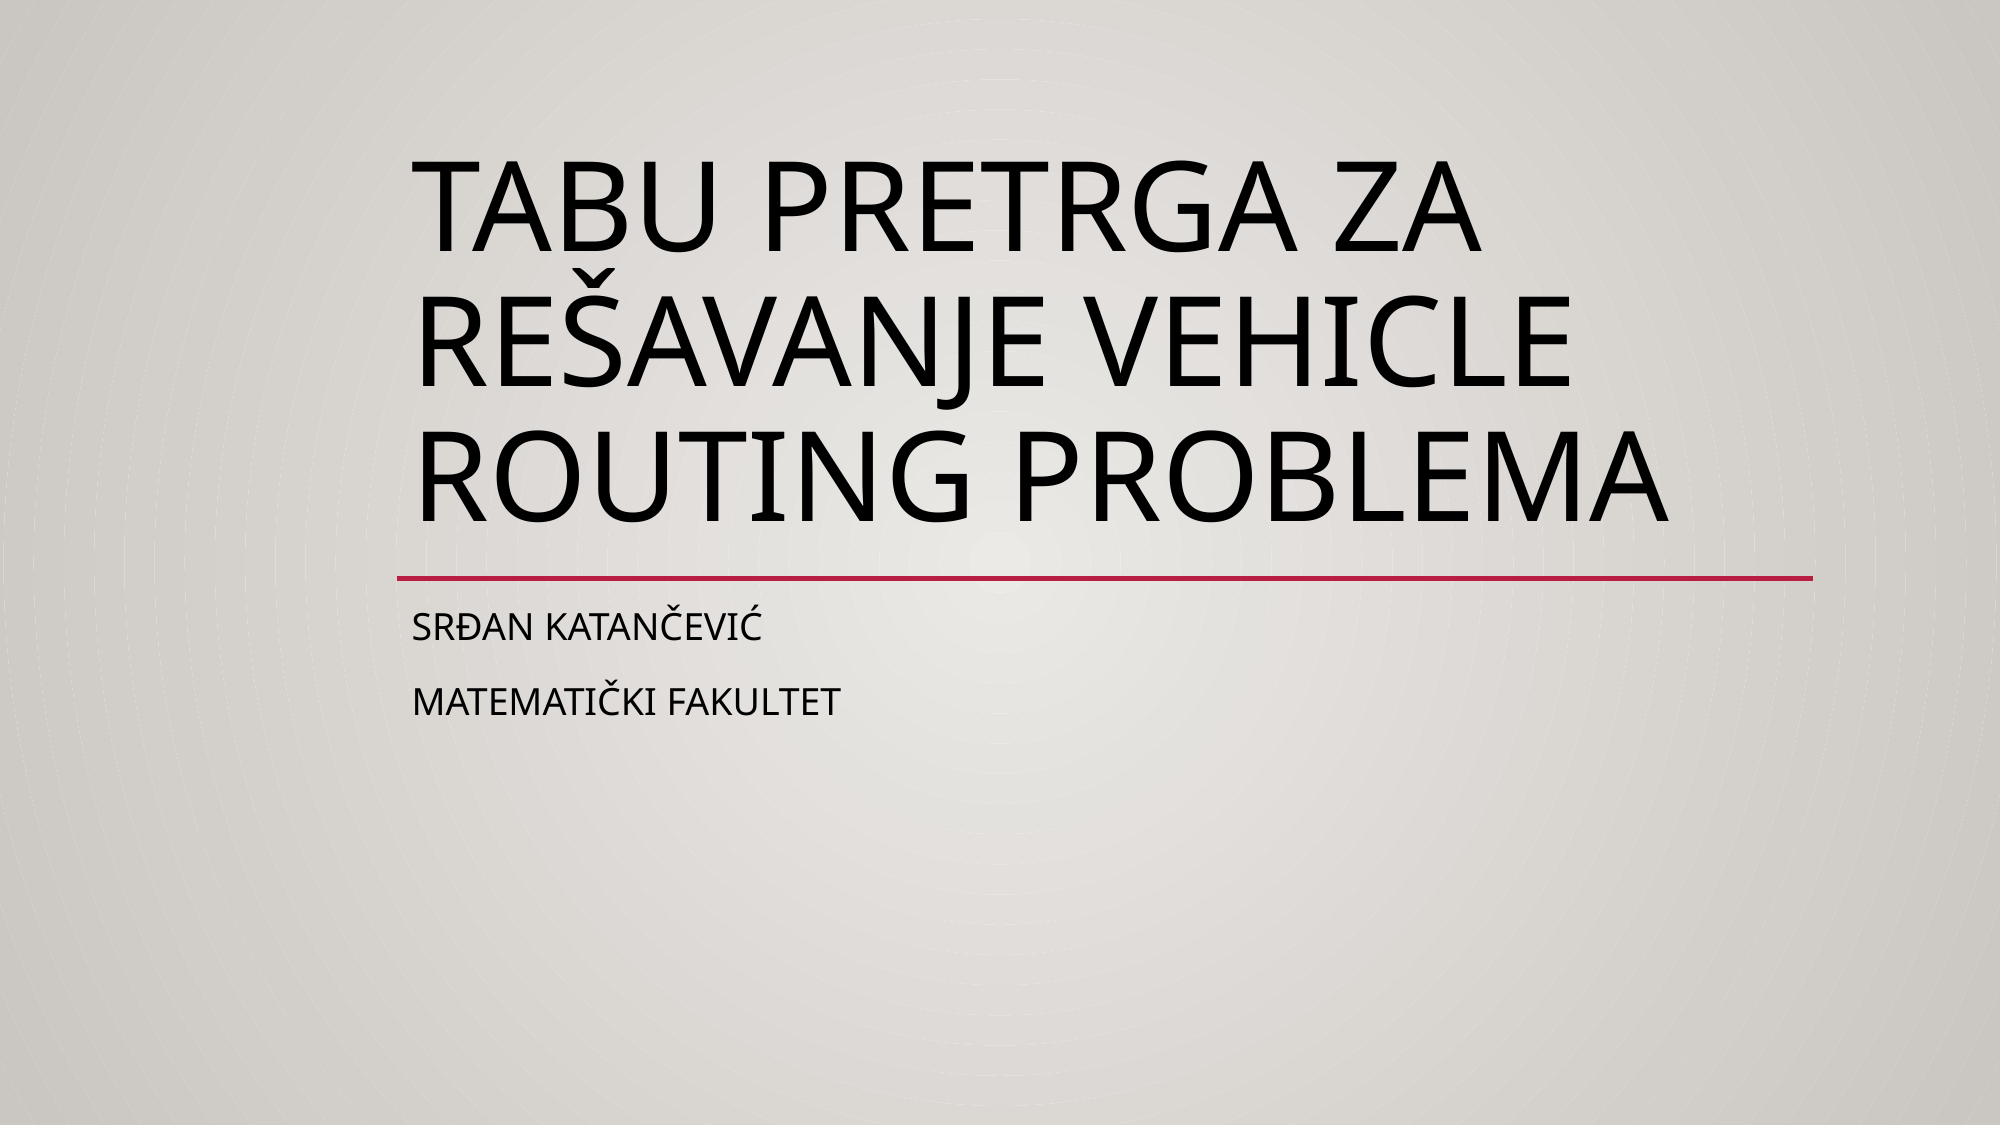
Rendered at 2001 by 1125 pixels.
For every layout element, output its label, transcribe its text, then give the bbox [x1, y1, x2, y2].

subtitle Srđan katančević Matematički fakultet [396, 579, 1814, 740]
title Tabu pretrga za rešavanje vehicle routing problema [396, 131, 1814, 549]
